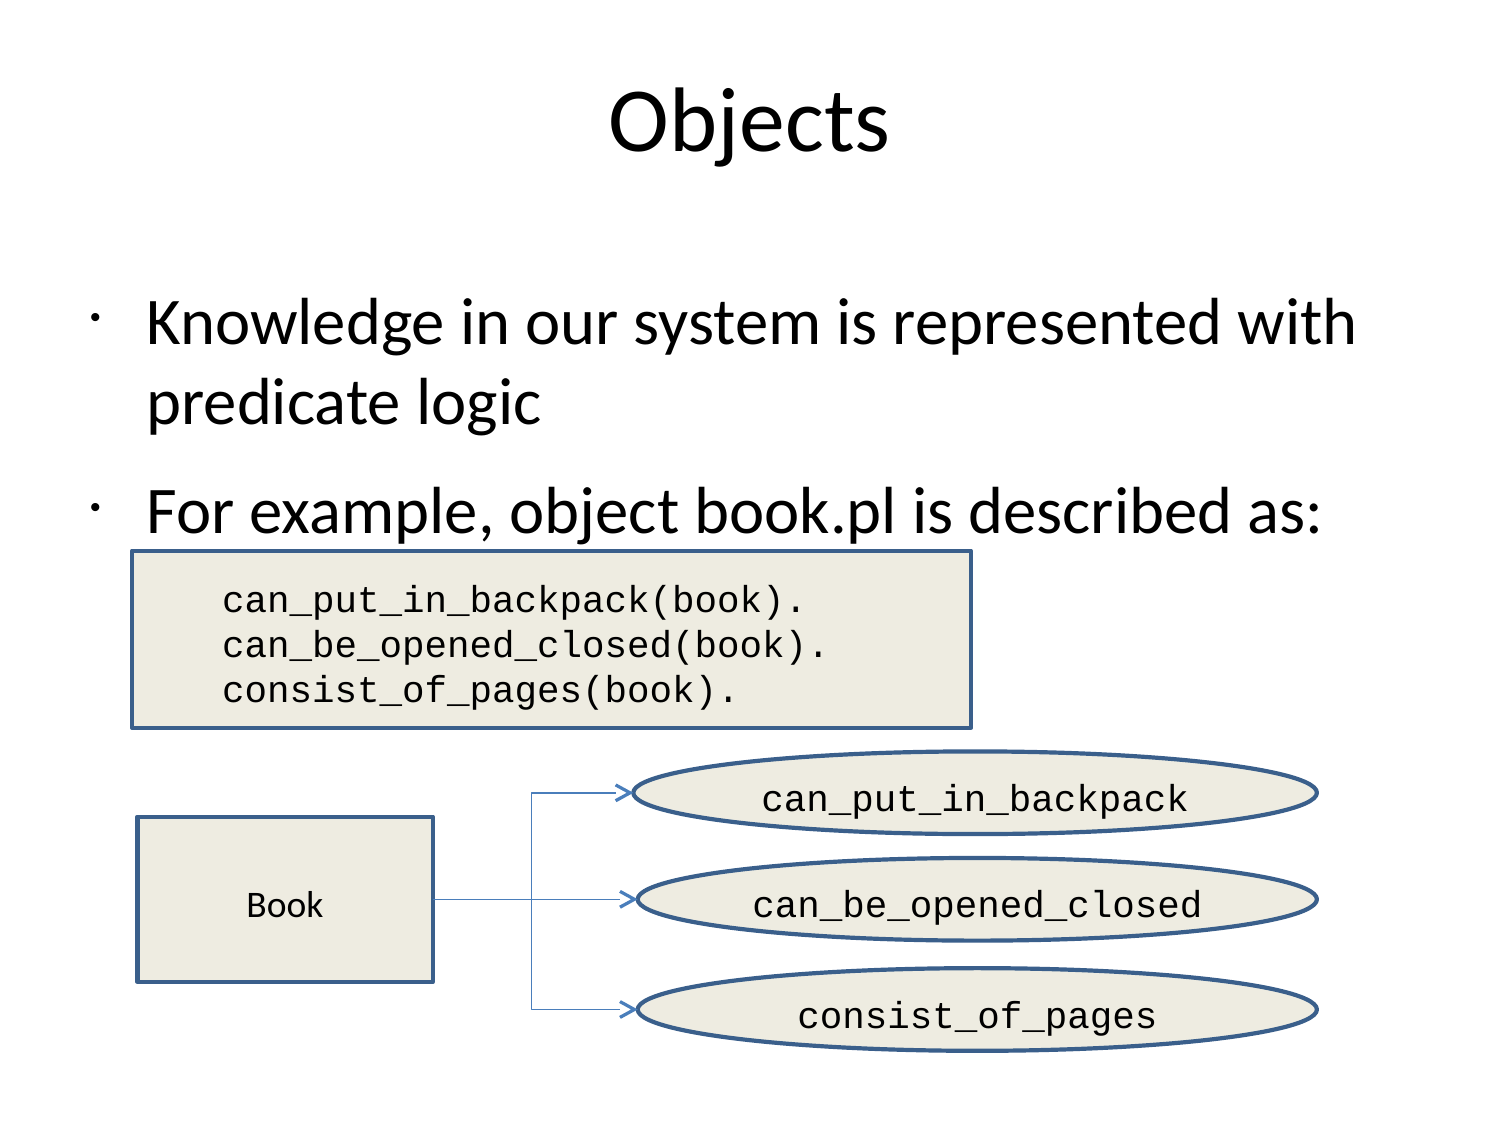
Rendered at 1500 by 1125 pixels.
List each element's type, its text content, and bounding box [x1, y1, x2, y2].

list Knowledge in our system is represented with predicate logic For example, object book.pl is described as: [75, 262, 1425, 1005]
text_box consist_of_pages [637, 968, 1317, 1051]
text_box can_put_in_backpack(book). can_be_opened_closed(book). consist_of_pages(book). [132, 550, 971, 728]
text_box Book [137, 816, 433, 982]
text_box can_be_opened_closed [637, 857, 1317, 941]
title Objects [75, 45, 1425, 233]
text_box can_put_in_backpack [633, 751, 1317, 835]
